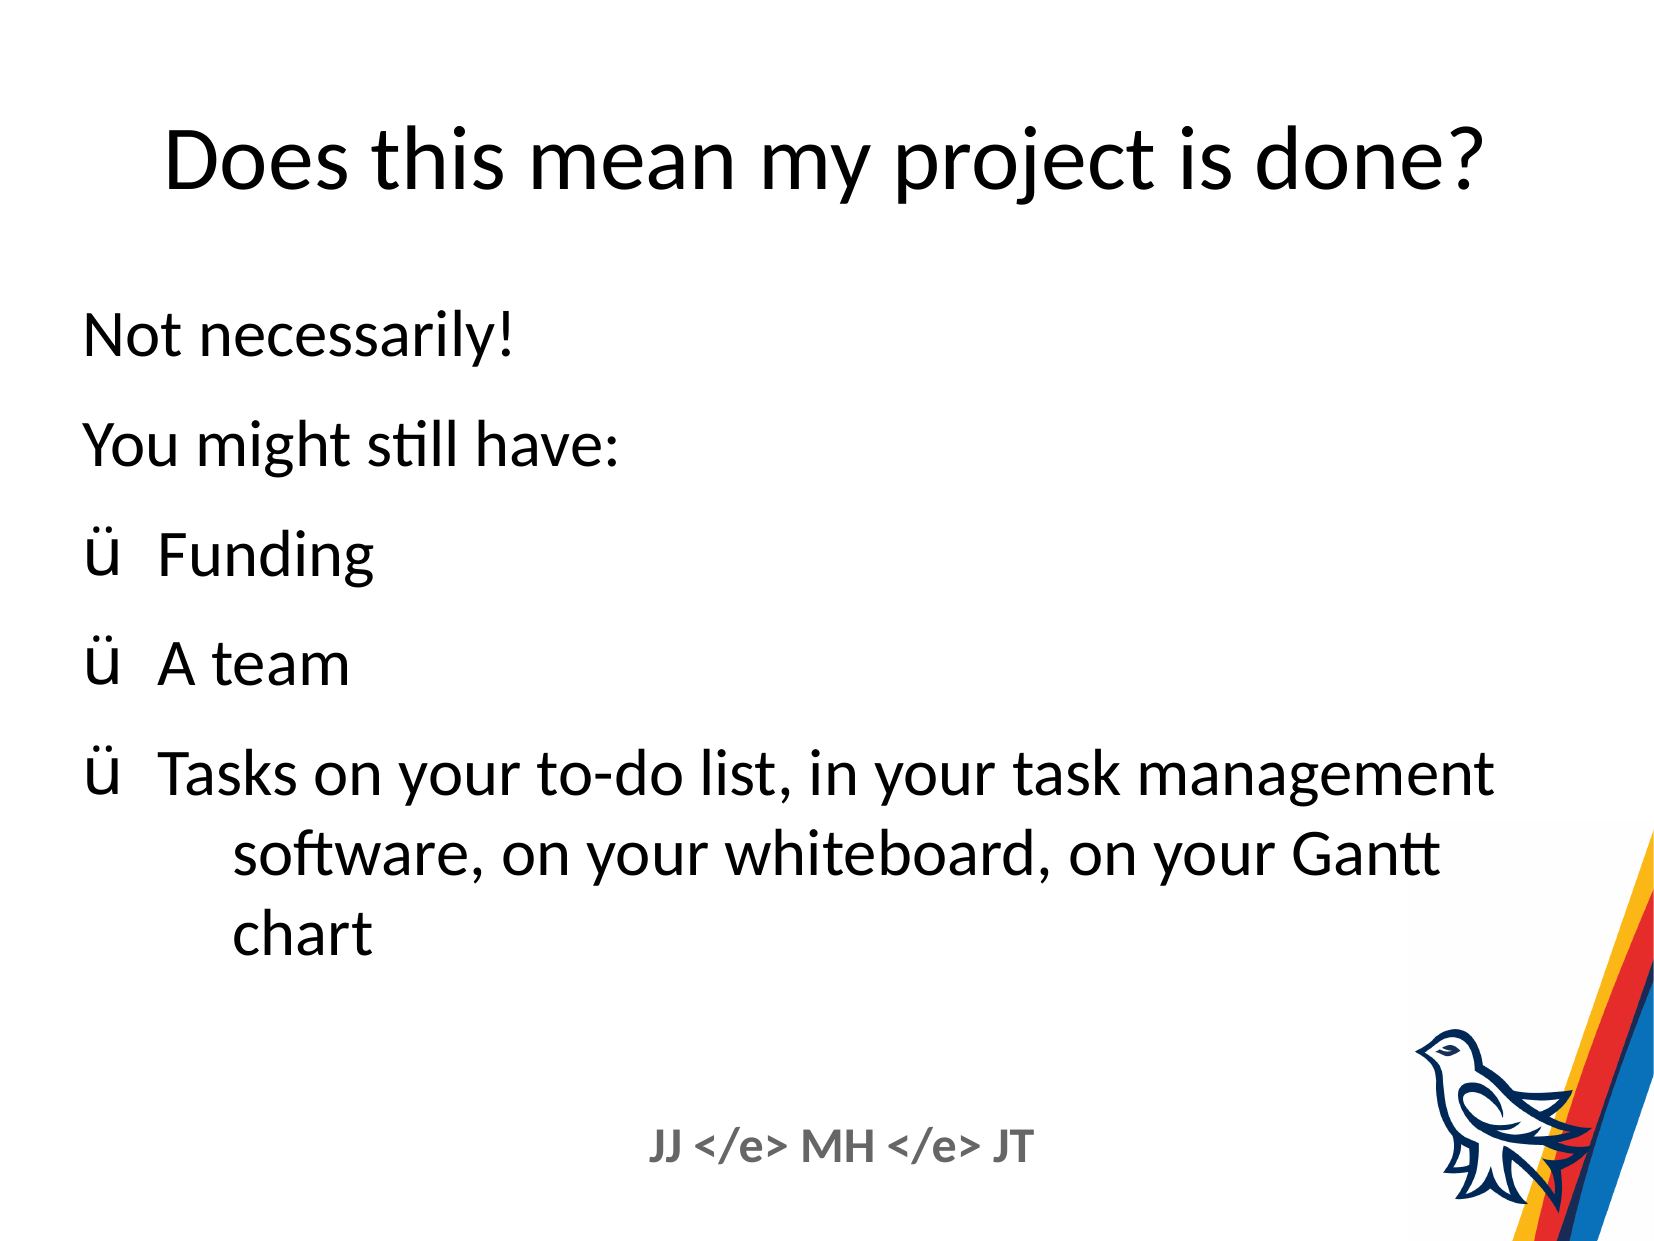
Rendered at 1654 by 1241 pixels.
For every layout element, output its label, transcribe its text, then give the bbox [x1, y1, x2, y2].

list Not necessarily! You might still have: Funding A team Tasks on your to-do list, in your task management software, on your whiteboard, on your Gantt chart [82, 290, 1571, 1010]
title Does this mean my project is done? [82, 49, 1571, 257]
text_box JJ </e> MH </e> JT [579, 1112, 1104, 1199]
